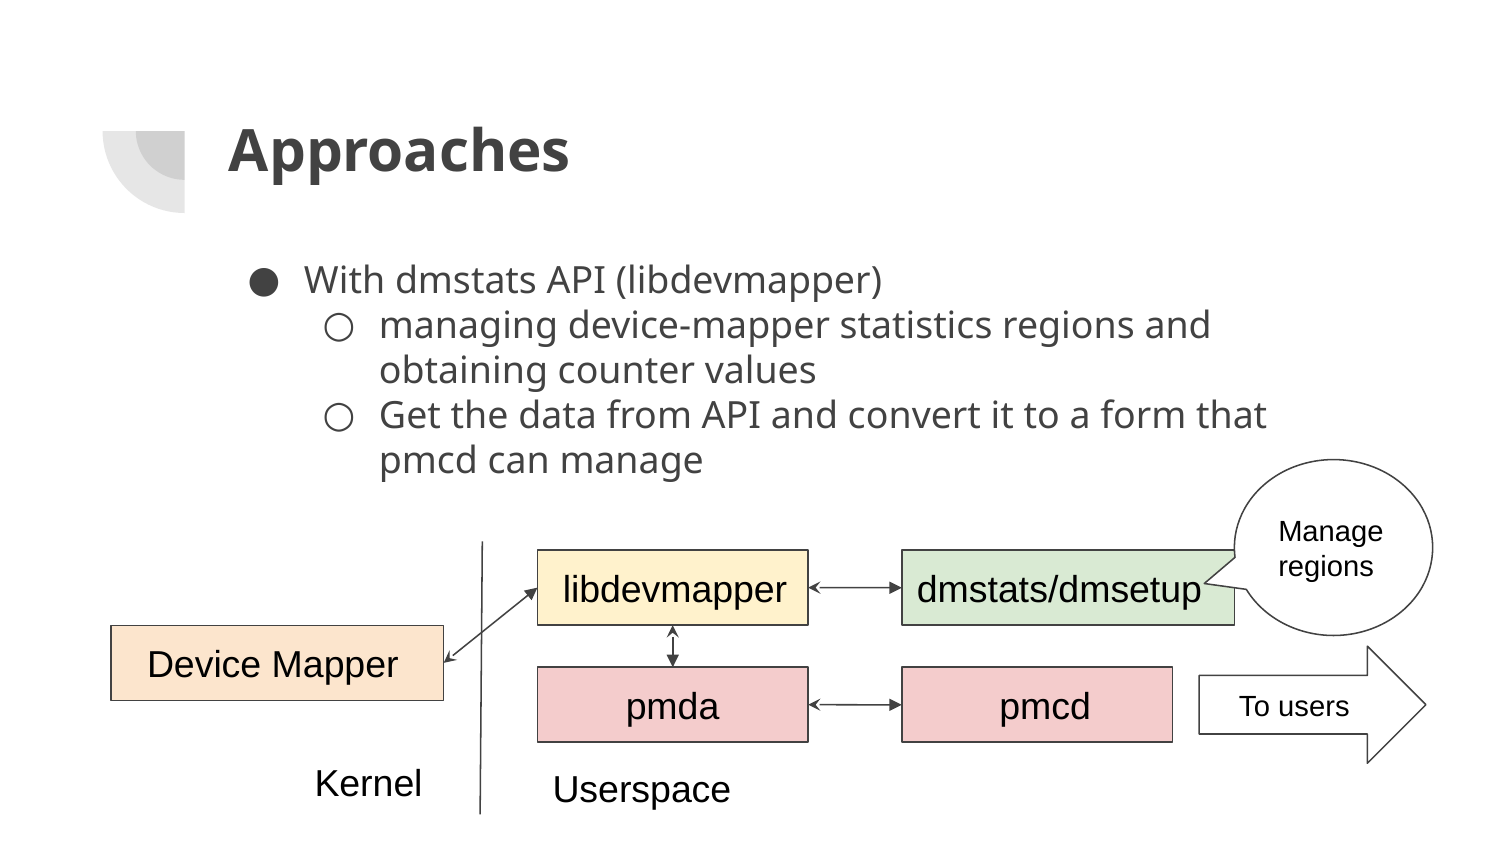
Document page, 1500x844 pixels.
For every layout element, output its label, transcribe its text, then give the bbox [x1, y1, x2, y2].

text_box Userspace [537, 749, 809, 789]
text_box Device Mapper [111, 625, 444, 701]
text_box dmstats/dmsetup [901, 550, 1235, 626]
text_box pmcd [901, 667, 1173, 743]
text_box pmda [537, 667, 809, 743]
title Approaches [213, 98, 1368, 240]
text_box Kernel [299, 743, 470, 795]
text_box Manage regions [1204, 459, 1433, 636]
text_box Kernel [378, 778, 387, 795]
text_box To users [1199, 646, 1426, 764]
text_box Kernel [321, 784, 333, 795]
text_box libdevmapper [537, 550, 809, 626]
list With dmstats API (libdevmapper) managing device-mapper statistics regions and obtaining counter values Get the data from API and convert it to a form that pmcd can manage [213, 240, 1368, 405]
